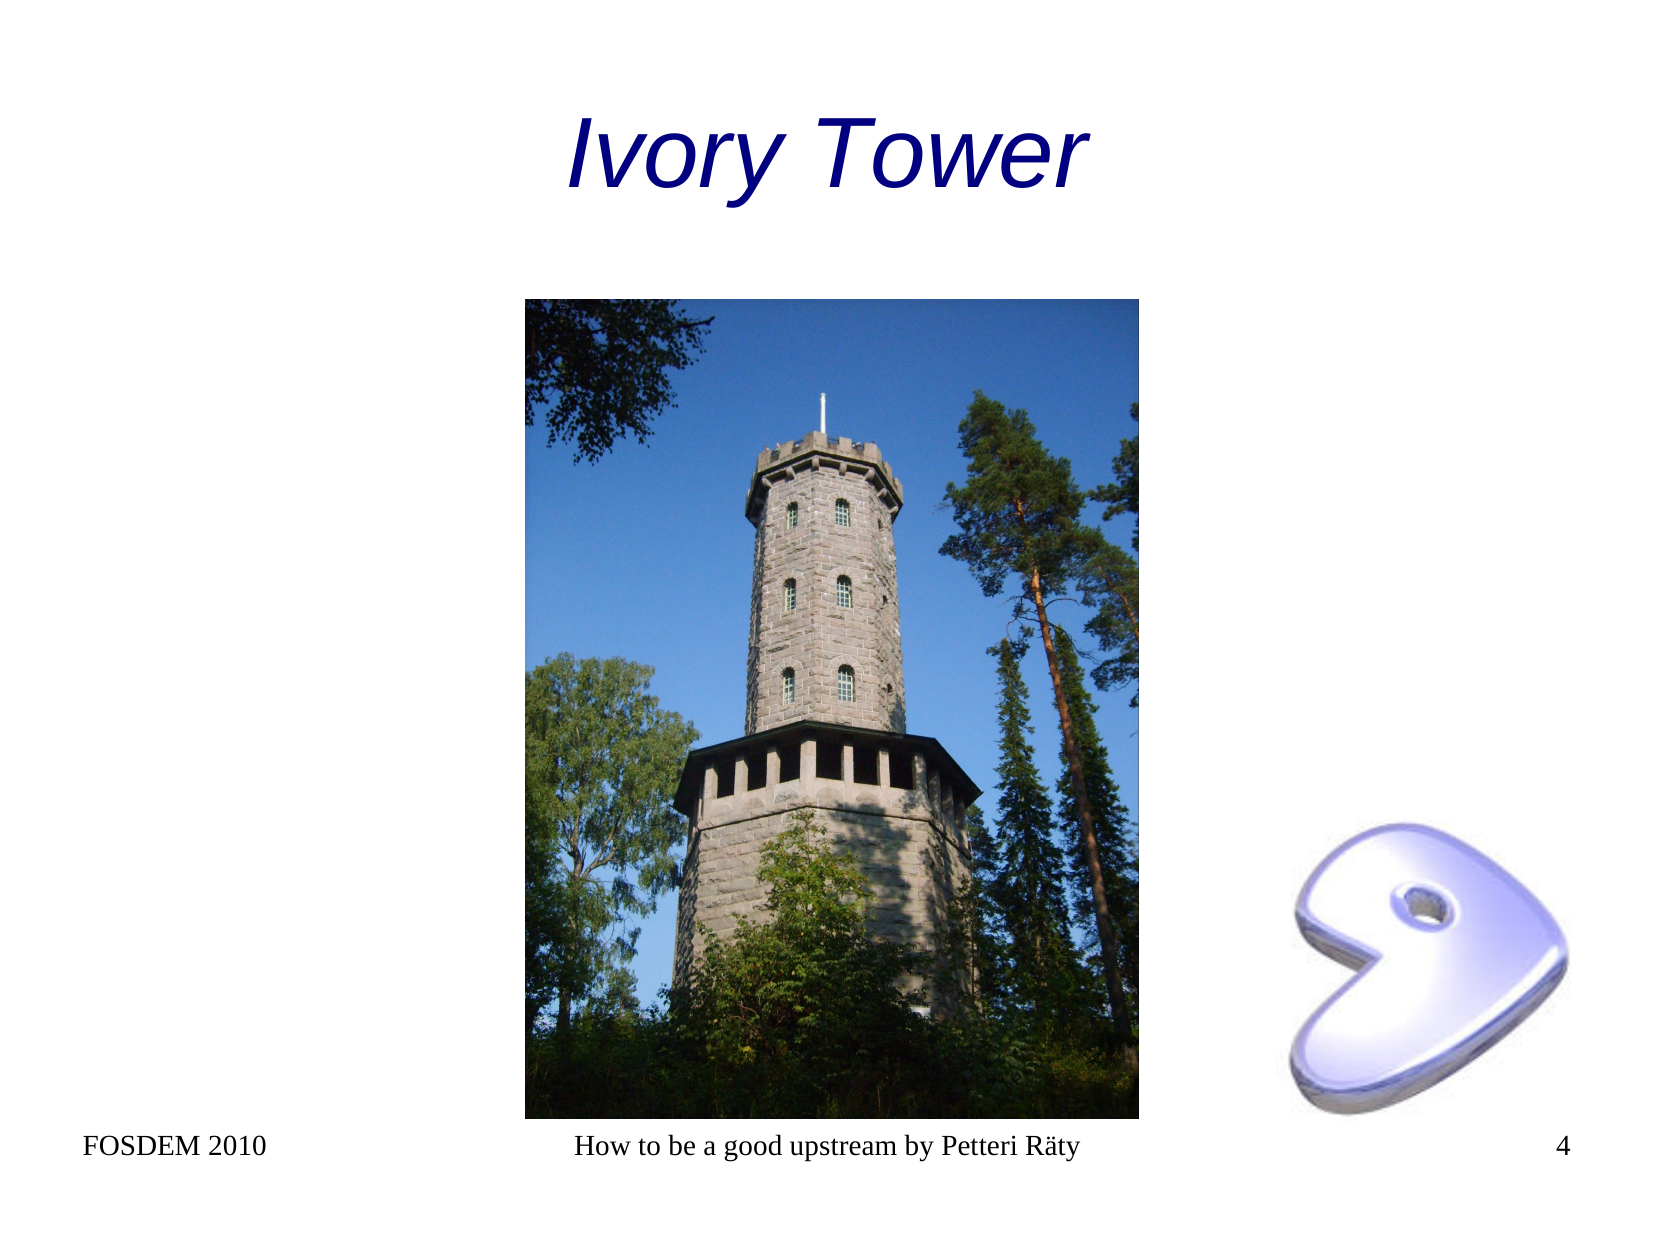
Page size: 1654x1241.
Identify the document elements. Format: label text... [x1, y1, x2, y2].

picture [1275, 818, 1576, 1125]
title Ivory Tower [82, 49, 1571, 257]
picture [525, 299, 1139, 1119]
